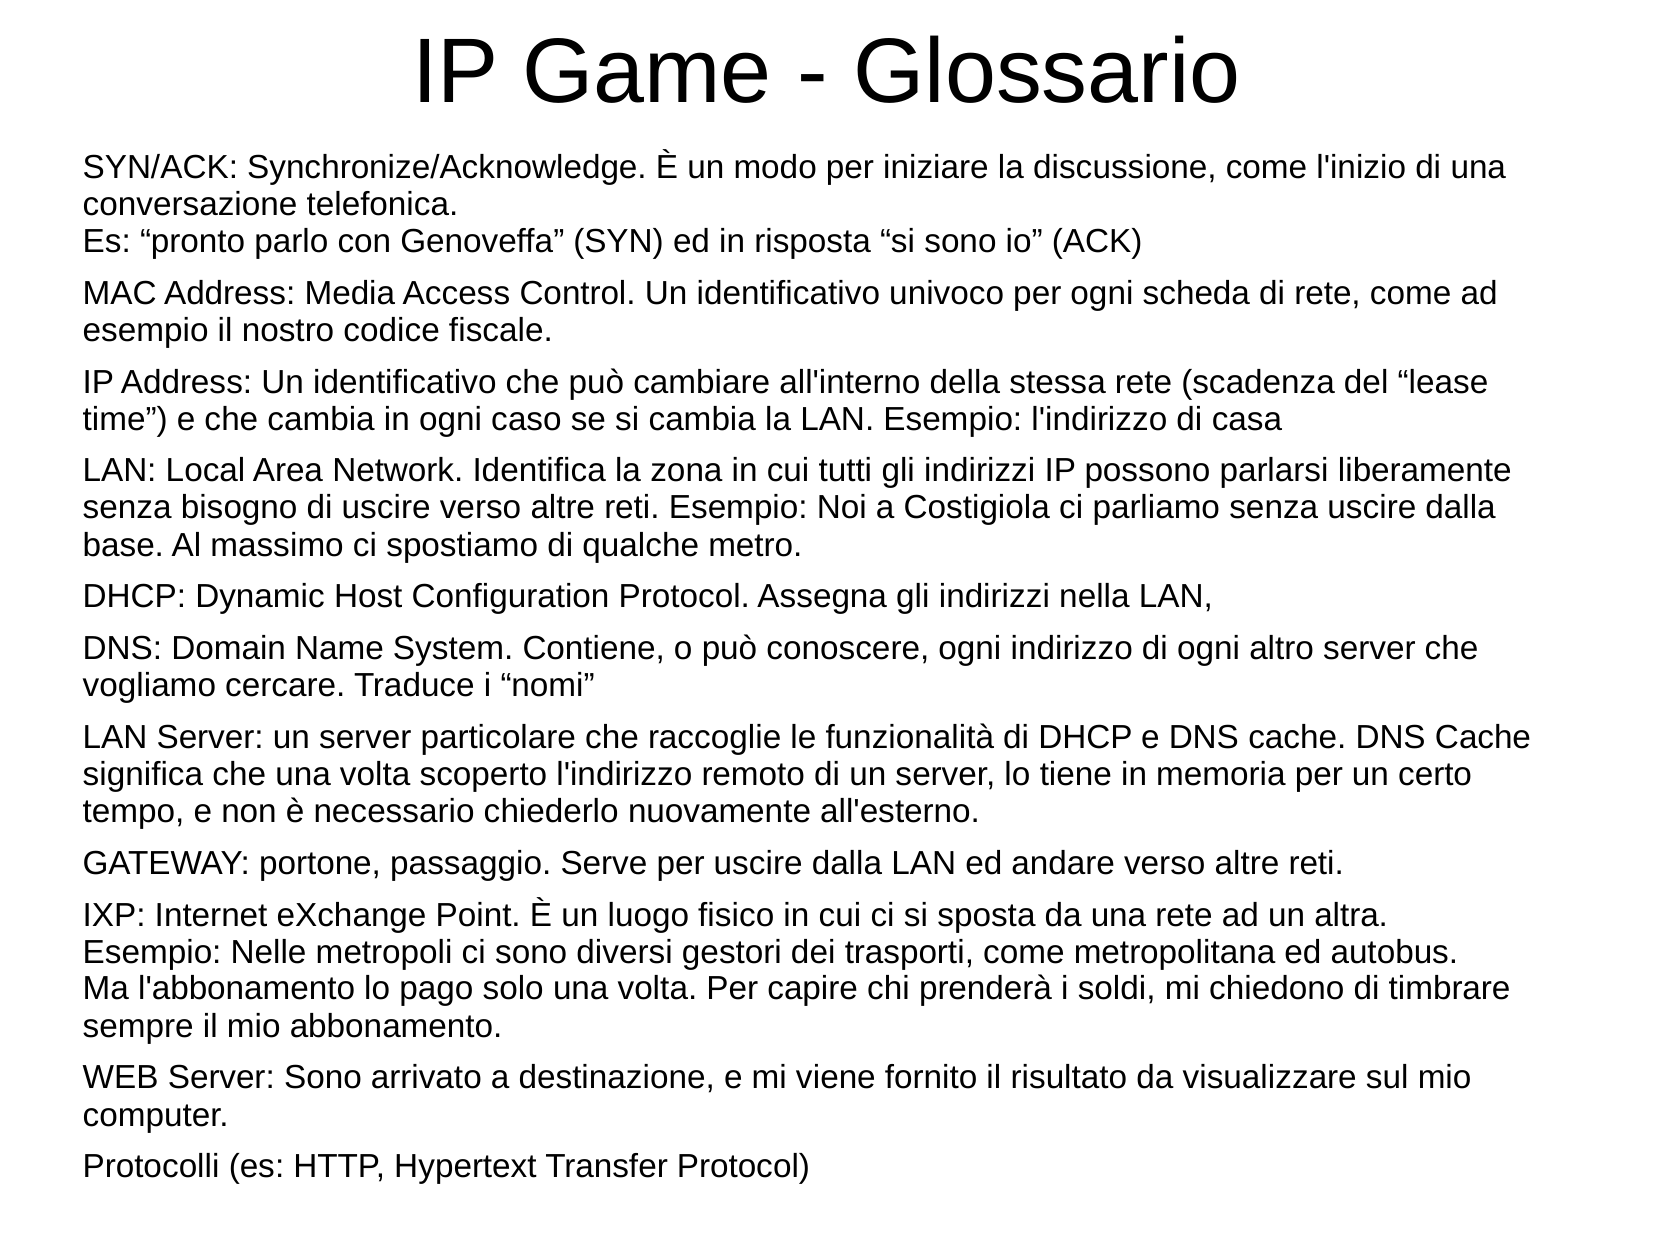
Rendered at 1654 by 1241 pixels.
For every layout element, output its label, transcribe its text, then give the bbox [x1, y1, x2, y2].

title IP Game - Glossario [82, 0, 1571, 148]
list SYN/ACK: Synchronize/Acknowledge. È un modo per iniziare la discussione, come l'inizio di una conversazione telefonica. Es: “pronto parlo con Genoveffa” (SYN) ed in risposta “si sono io” (ACK) MAC Address: Media Access Control. Un identificativo univoco per ogni scheda di rete, come ad esempio il nostro codice fiscale. IP Address: Un identificativo che può cambiare all'interno della stessa rete (scadenza del “lease time”) e che cambia in ogni caso se si cambia la LAN. Esempio: l'indirizzo di casa LAN: Local Area Network. Identifica la zona in cui tutti gli indirizzi IP possono parlarsi liberamente senza bisogno di uscire verso altre reti. Esempio: Noi a Costigiola ci parliamo senza uscire dalla base. Al massimo ci spostiamo di qualche metro. DHCP: Dynamic Host Configuration Protocol. Assegna gli indirizzi nella LAN, DNS: Domain Name System. Contiene, o può conoscere, ogni indirizzo di ogni altro server che vogliamo cercare. Traduce i “nomi” LAN Server: un server particolare che raccoglie le funzionalità di DHCP e DNS cache. DNS Cache significa che una volta scoperto l'indirizzo remoto di un server, lo tiene in memoria per un certo tempo, e non è necessario chiederlo nuovamente all'esterno. GATEWAY: portone, passaggio. Serve per uscire dalla LAN ed andare verso altre reti. IXP: Internet eXchange Point. È un luogo fisico in cui ci si sposta da una rete ad un altra. Esempio: Nelle metropoli ci sono diversi gestori dei trasporti, come metropolitana ed autobus. Ma l'abbonamento lo pago solo una volta. Per capire chi prenderà i soldi, mi chiedono di timbrare sempre il mio abbonamento. WEB Server: Sono arrivato a destinazione, e mi viene fornito il risultato da visualizzare sul mio computer. Protocolli (es: HTTP, Hypertext Transfer Protocol) [82, 148, 1571, 1205]
